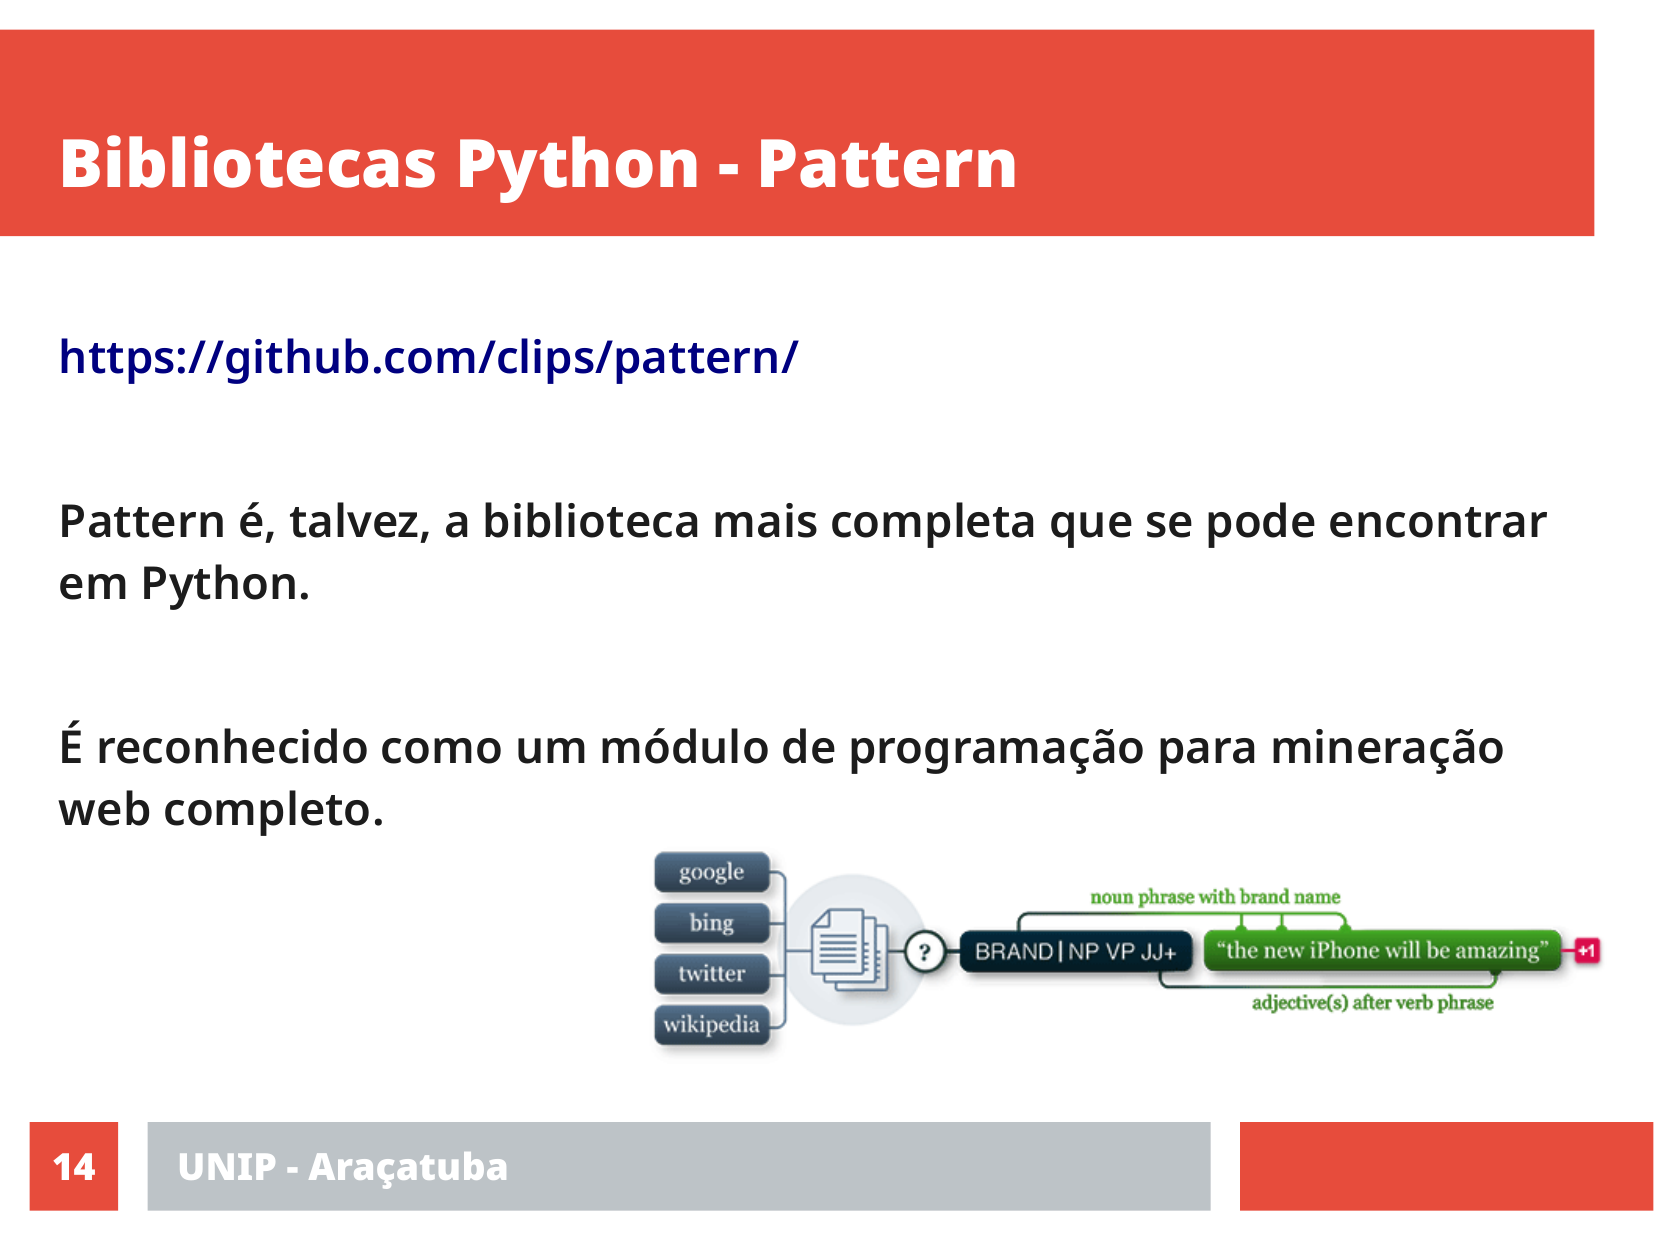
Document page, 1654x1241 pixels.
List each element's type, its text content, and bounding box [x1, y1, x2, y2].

picture [641, 814, 1619, 1097]
list https://github.com/clips/pattern/ Pattern é, talvez, a biblioteca mais completa que se pode encontrar em Python. É reconhecido como um módulo de programação para mineração web completo. [59, 324, 1565, 1093]
title Bibliotecas Python - Pattern [59, 59, 1595, 207]
